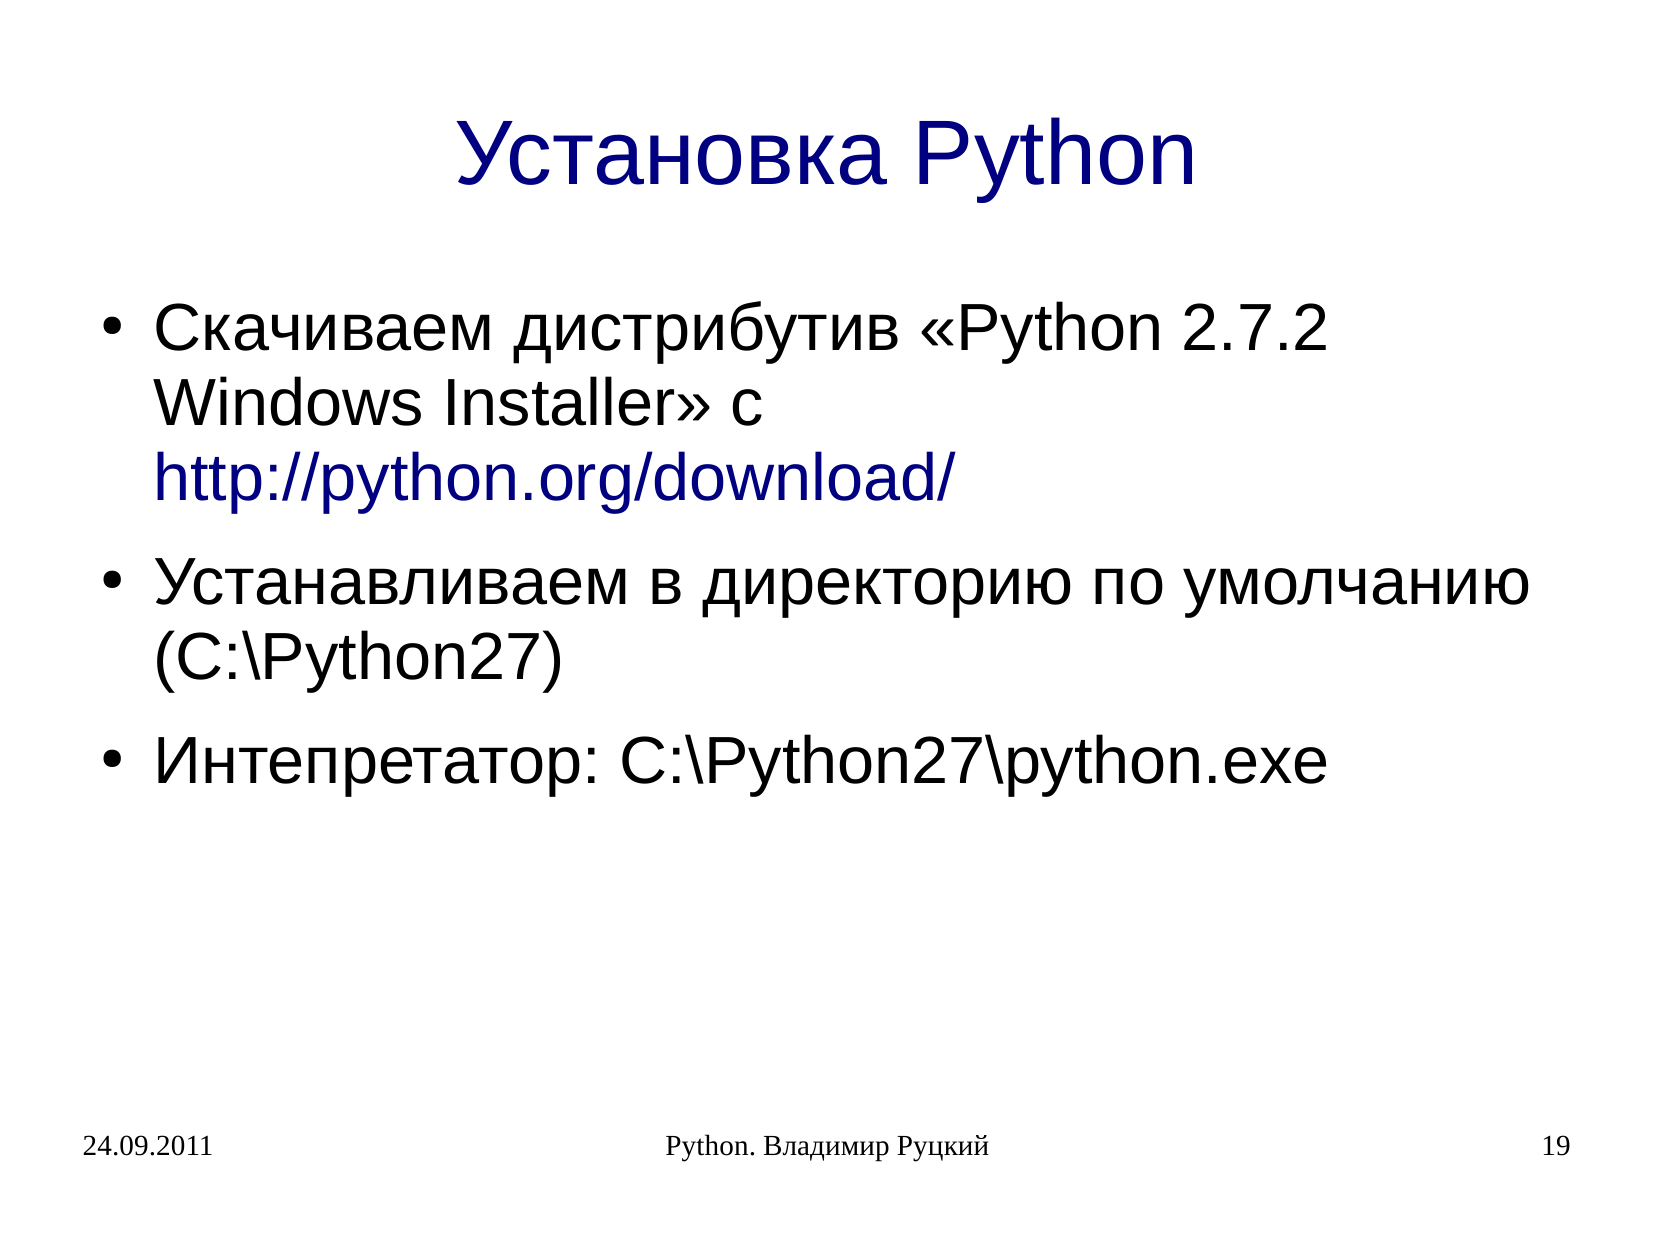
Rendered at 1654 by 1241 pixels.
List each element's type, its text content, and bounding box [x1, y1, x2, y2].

list Скачиваем дистрибутив «Python 2.7.2 Windows Installer» с http://python.org/download/ Устанавливаем в директорию по умолчанию (C:\Python27) Интепретатор: C:\Python27\python.exe [82, 290, 1571, 1109]
title Установка Python [82, 49, 1571, 257]
